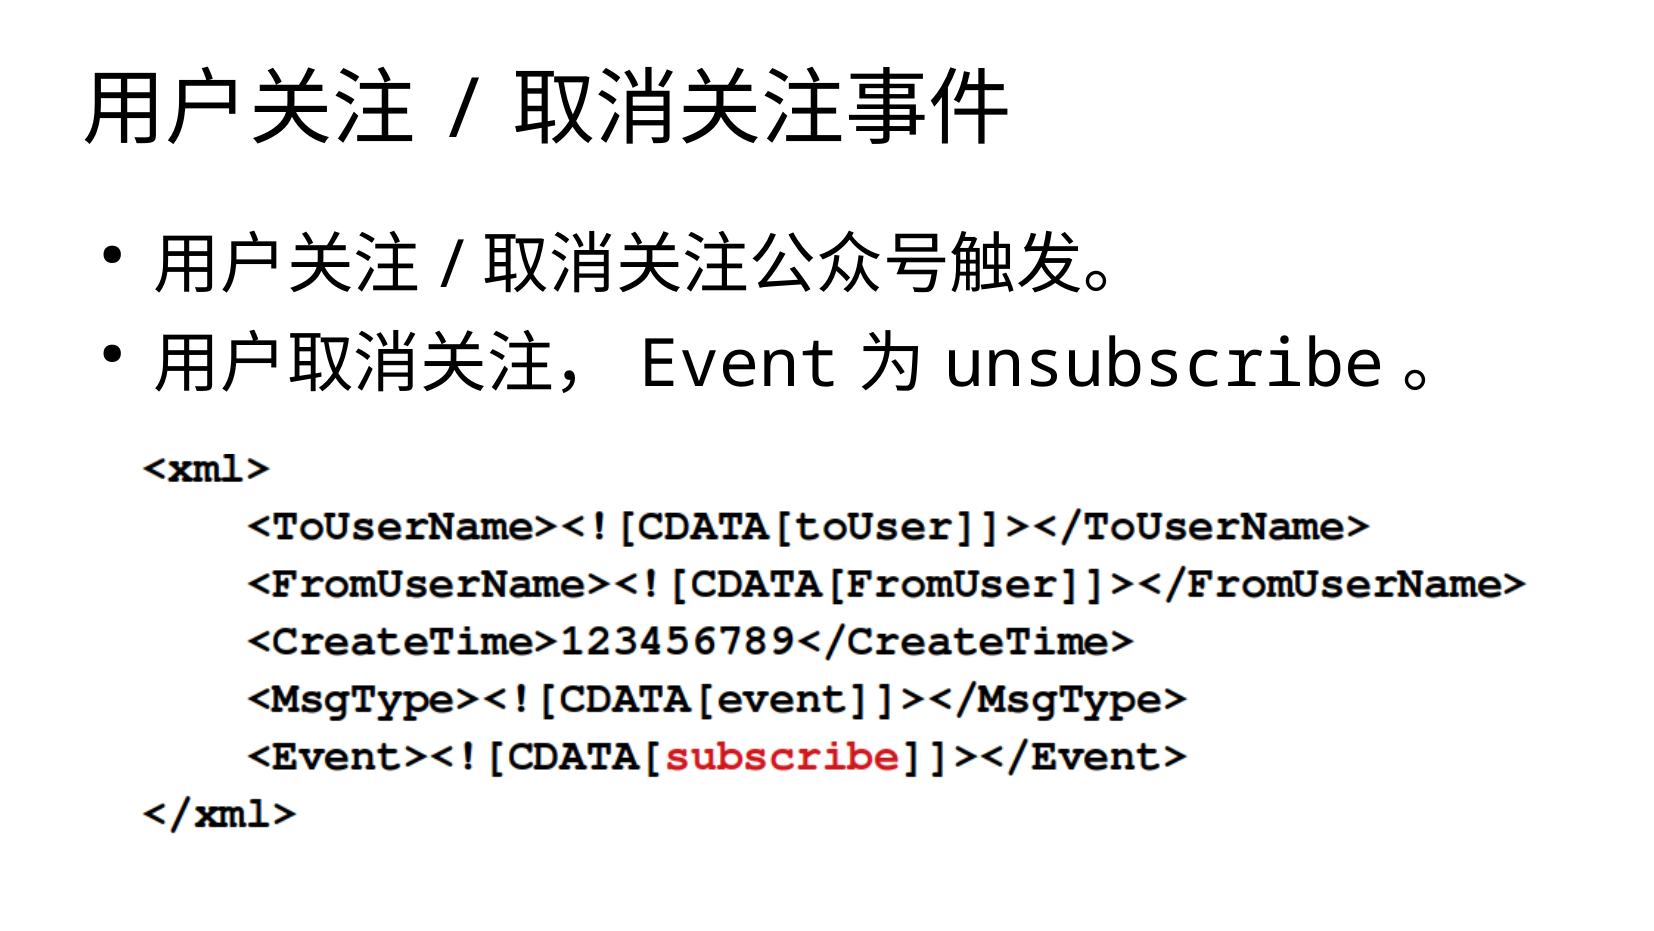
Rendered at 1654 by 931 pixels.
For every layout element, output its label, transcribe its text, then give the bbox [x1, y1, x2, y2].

list 用户关注/取消关注公众号触发。 用户取消关注，Event为unsubscribe。 [82, 217, 1571, 758]
title 用户关注/取消关注事件 [82, 37, 1571, 166]
picture [135, 454, 1530, 845]
